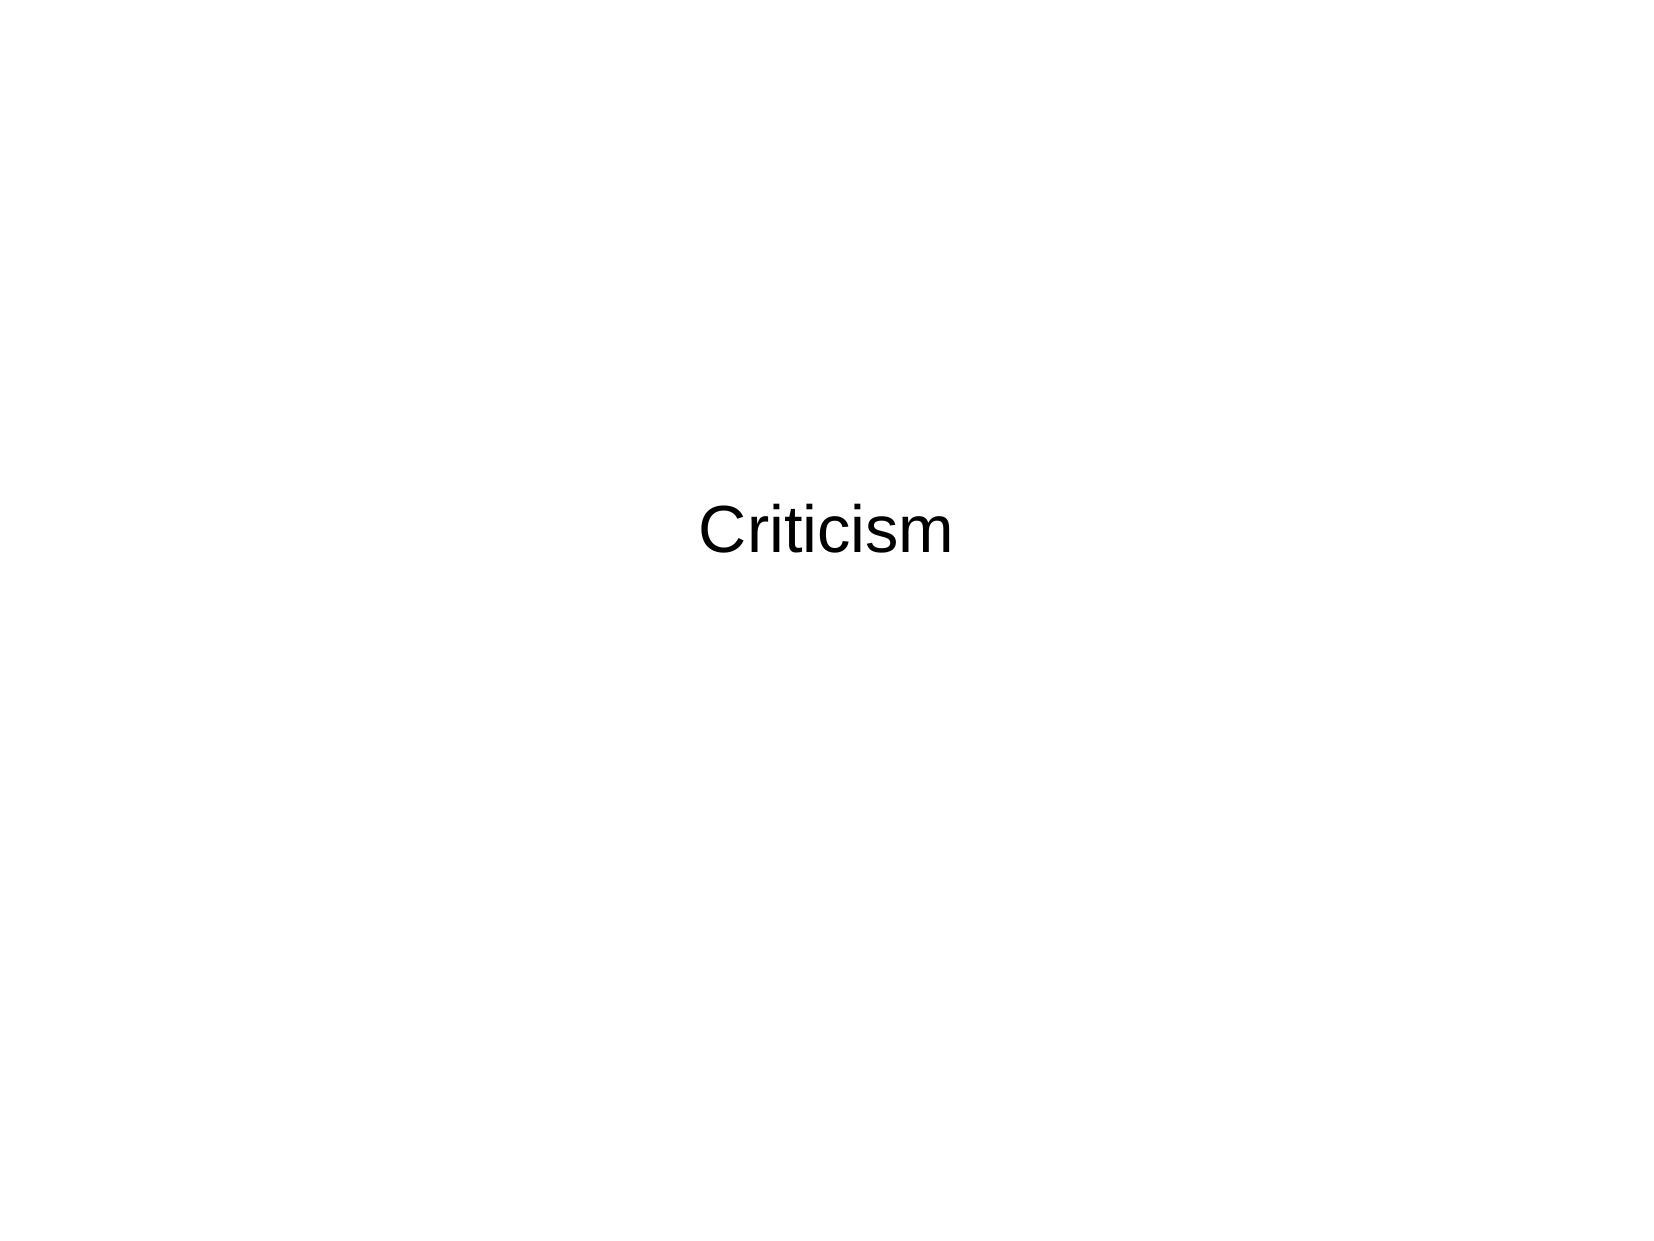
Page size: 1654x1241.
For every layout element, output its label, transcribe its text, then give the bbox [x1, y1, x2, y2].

subtitle Criticism [82, 49, 1571, 1010]
